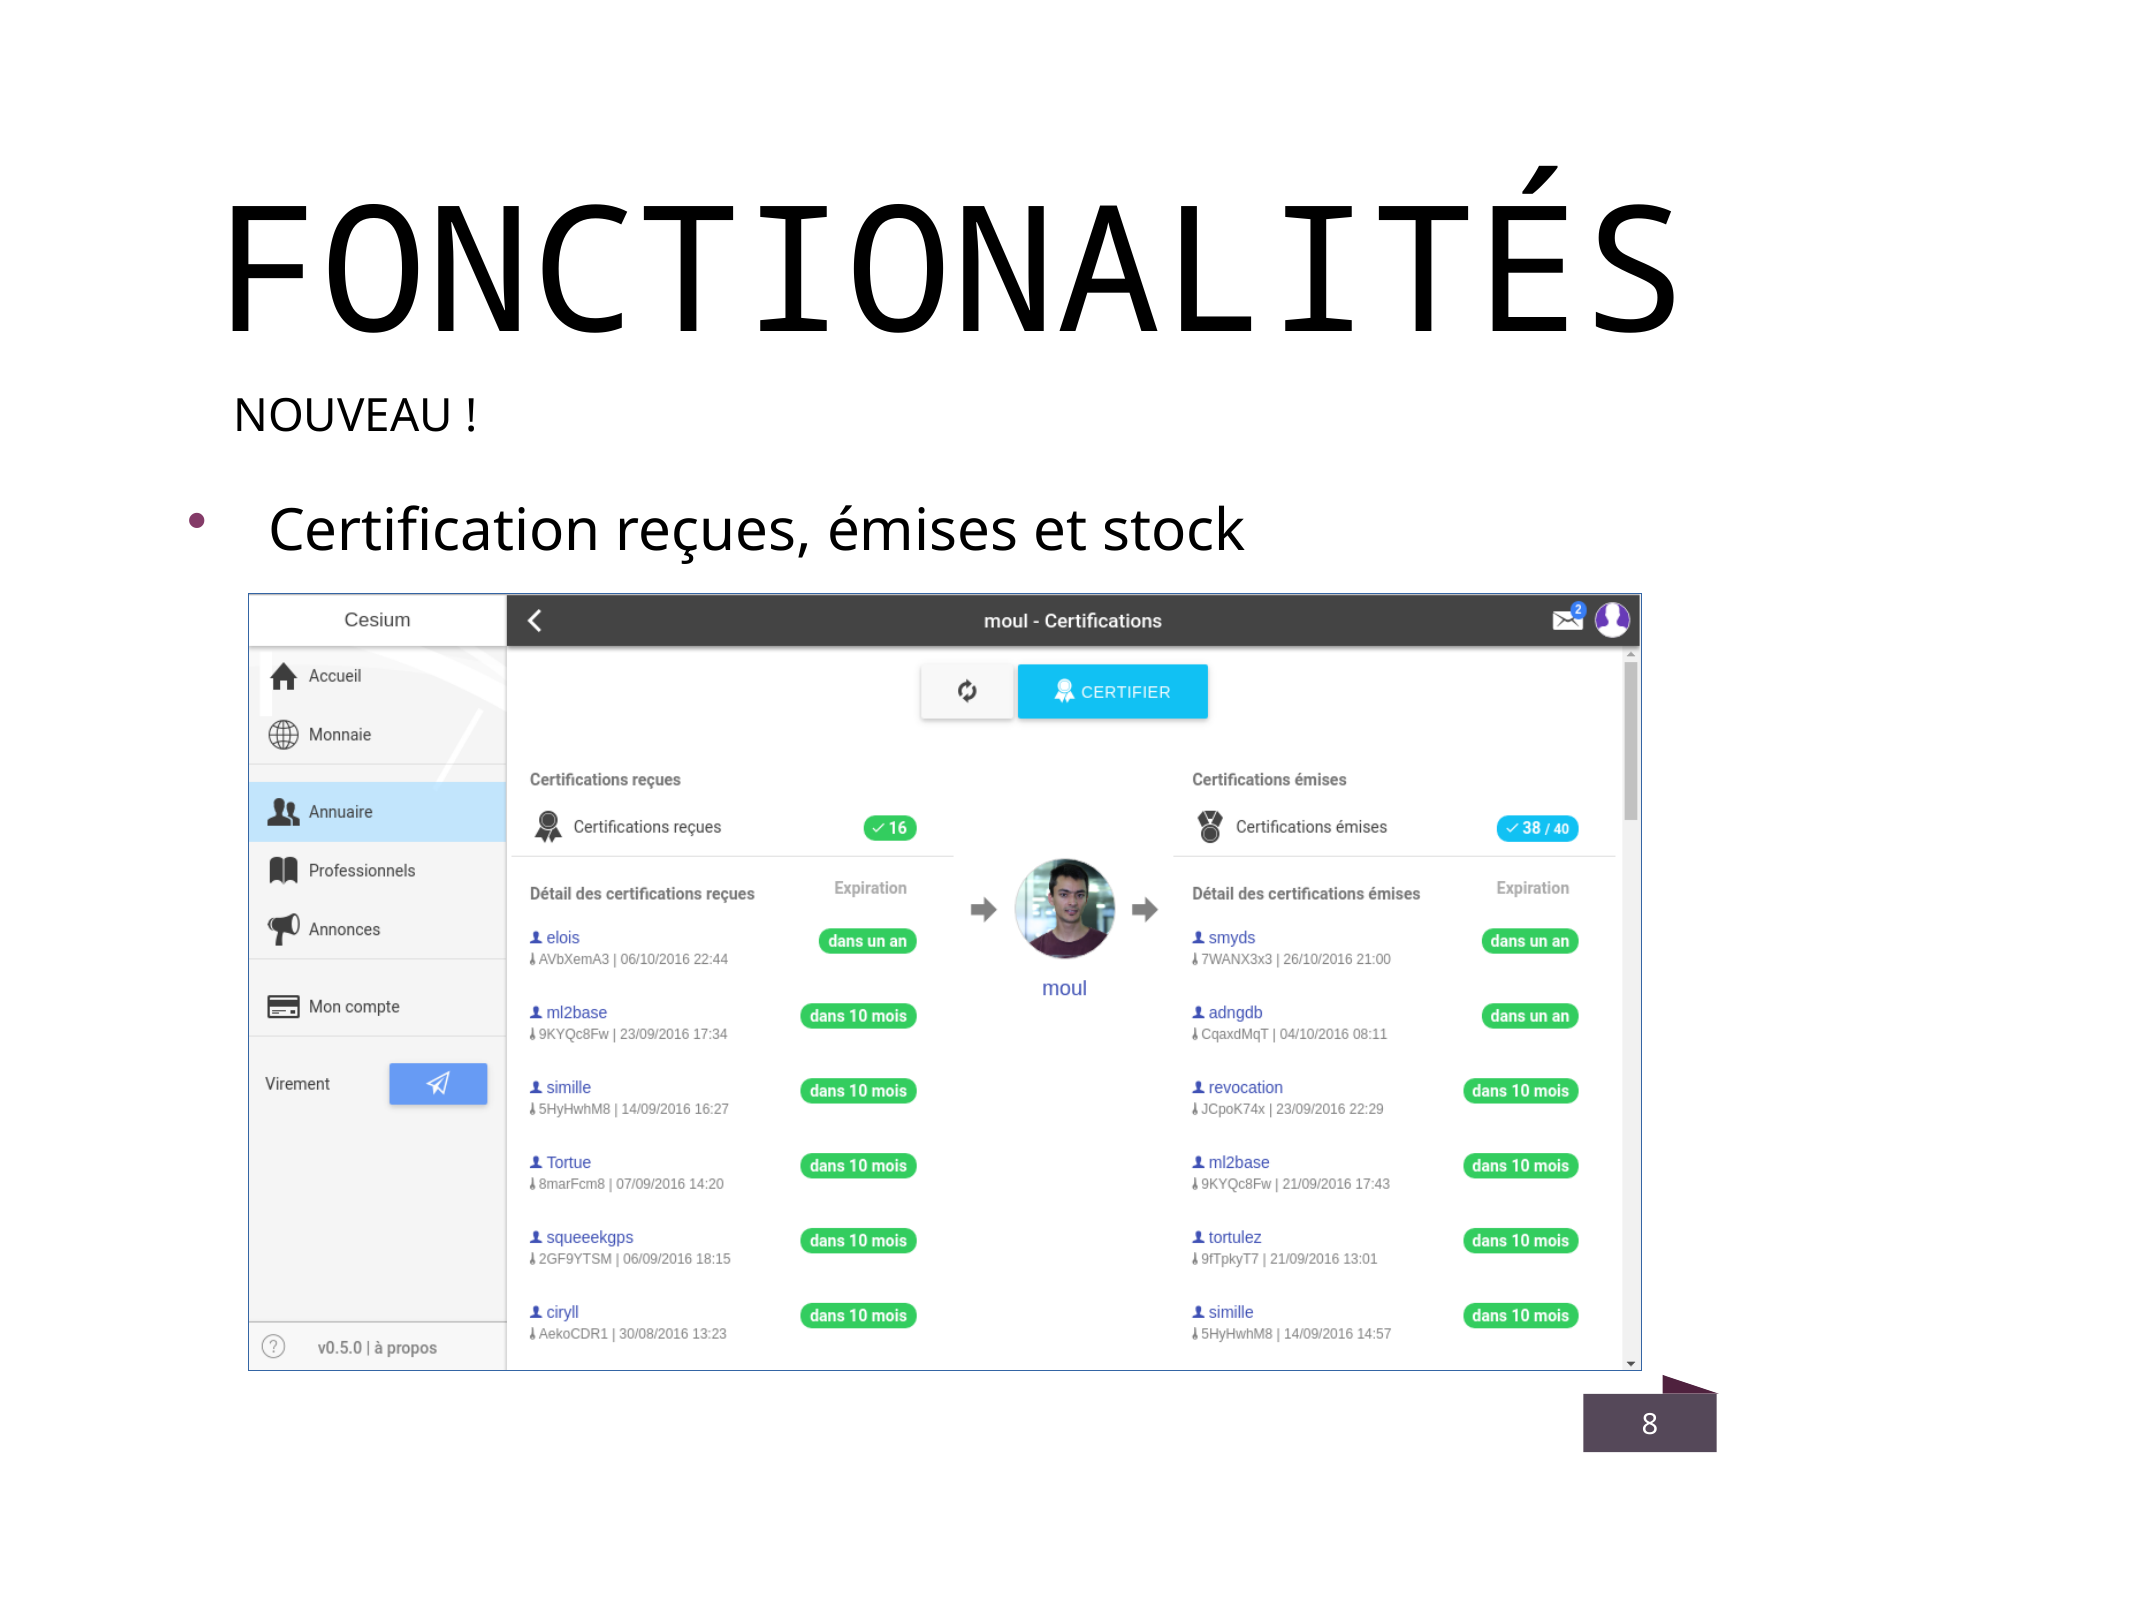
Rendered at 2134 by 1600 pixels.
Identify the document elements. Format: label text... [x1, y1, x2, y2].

list 8 [1583, 1393, 1717, 1453]
title Fonctionalités [208, 120, 1925, 403]
list Certification reçues, émises et stock [126, 484, 2007, 1234]
picture [248, 593, 1642, 1371]
list Nouveau ! [225, 370, 1063, 457]
